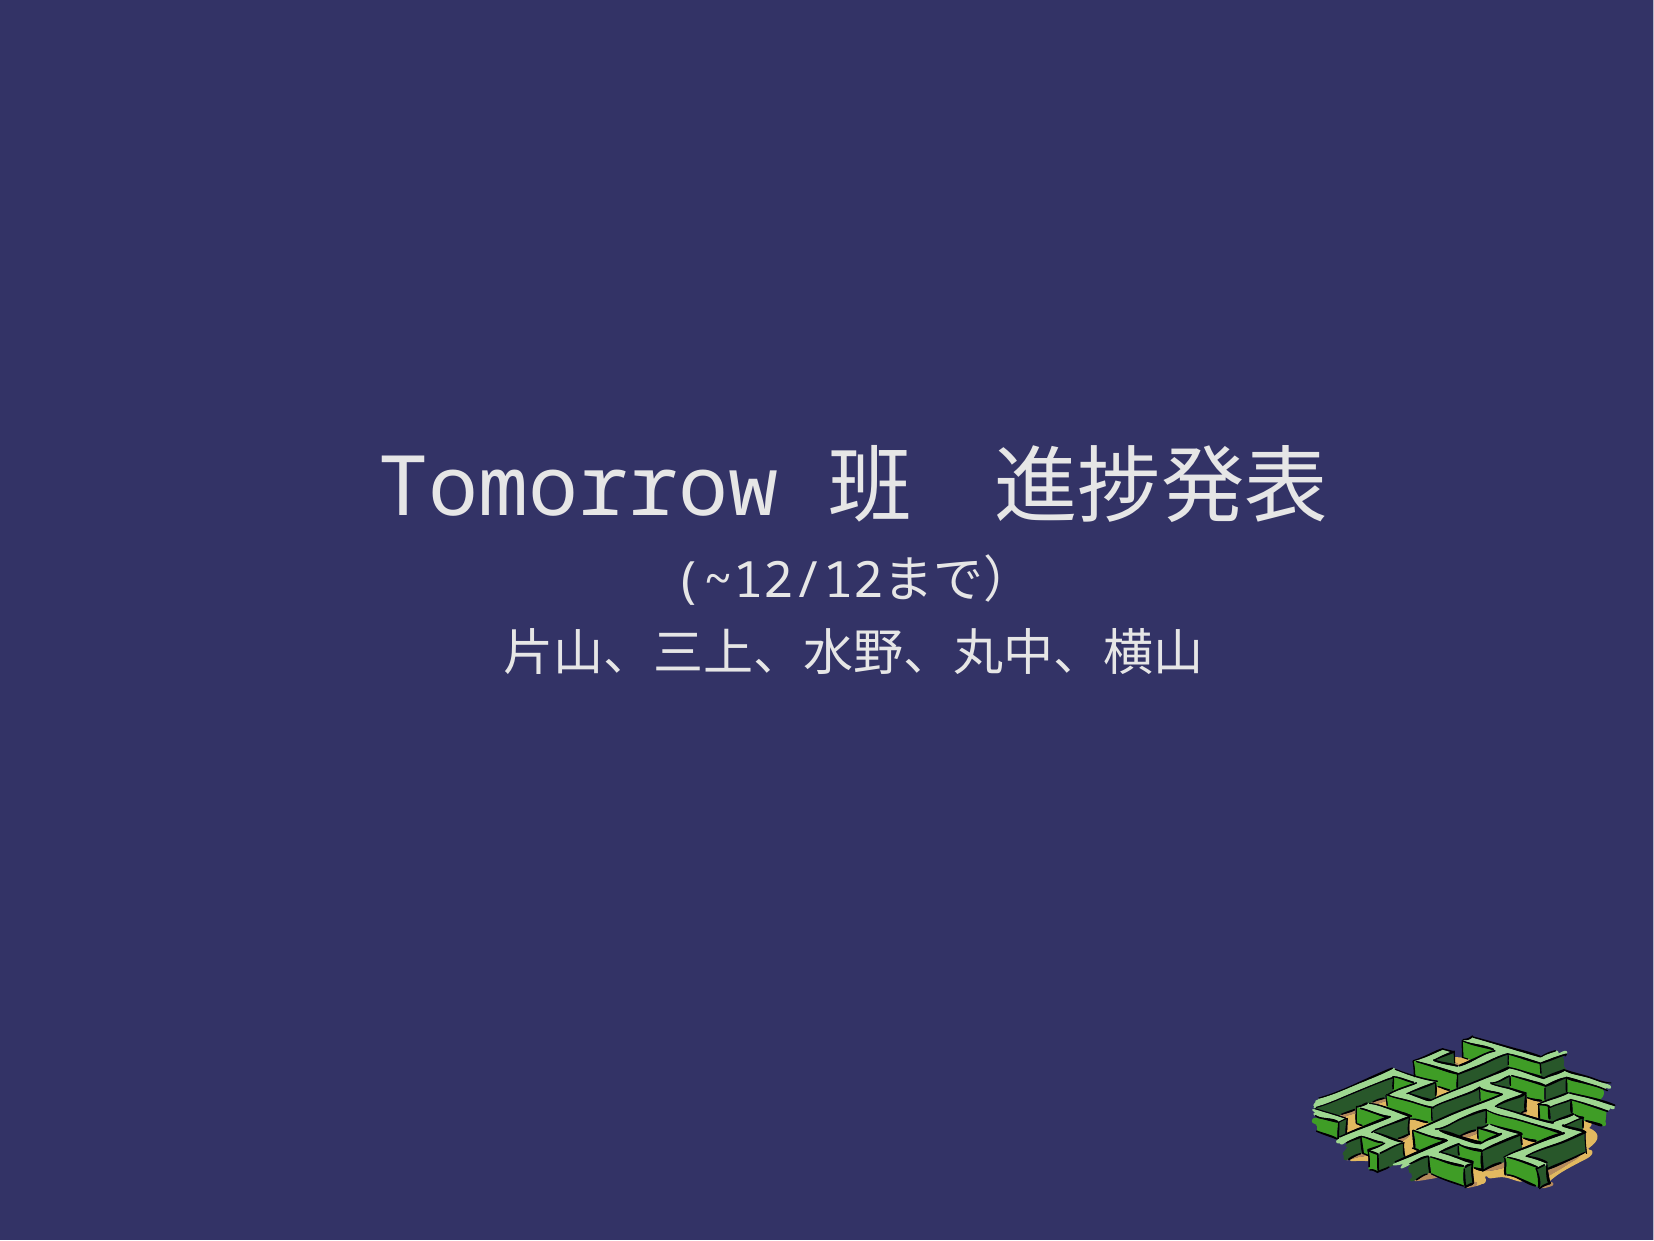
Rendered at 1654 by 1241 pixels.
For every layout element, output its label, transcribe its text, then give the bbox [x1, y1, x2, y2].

subtitle Tomorrow 班 進捗発表 (~12/12まで） 片山、三上、水野、丸中、横山 [146, 19, 1560, 1085]
